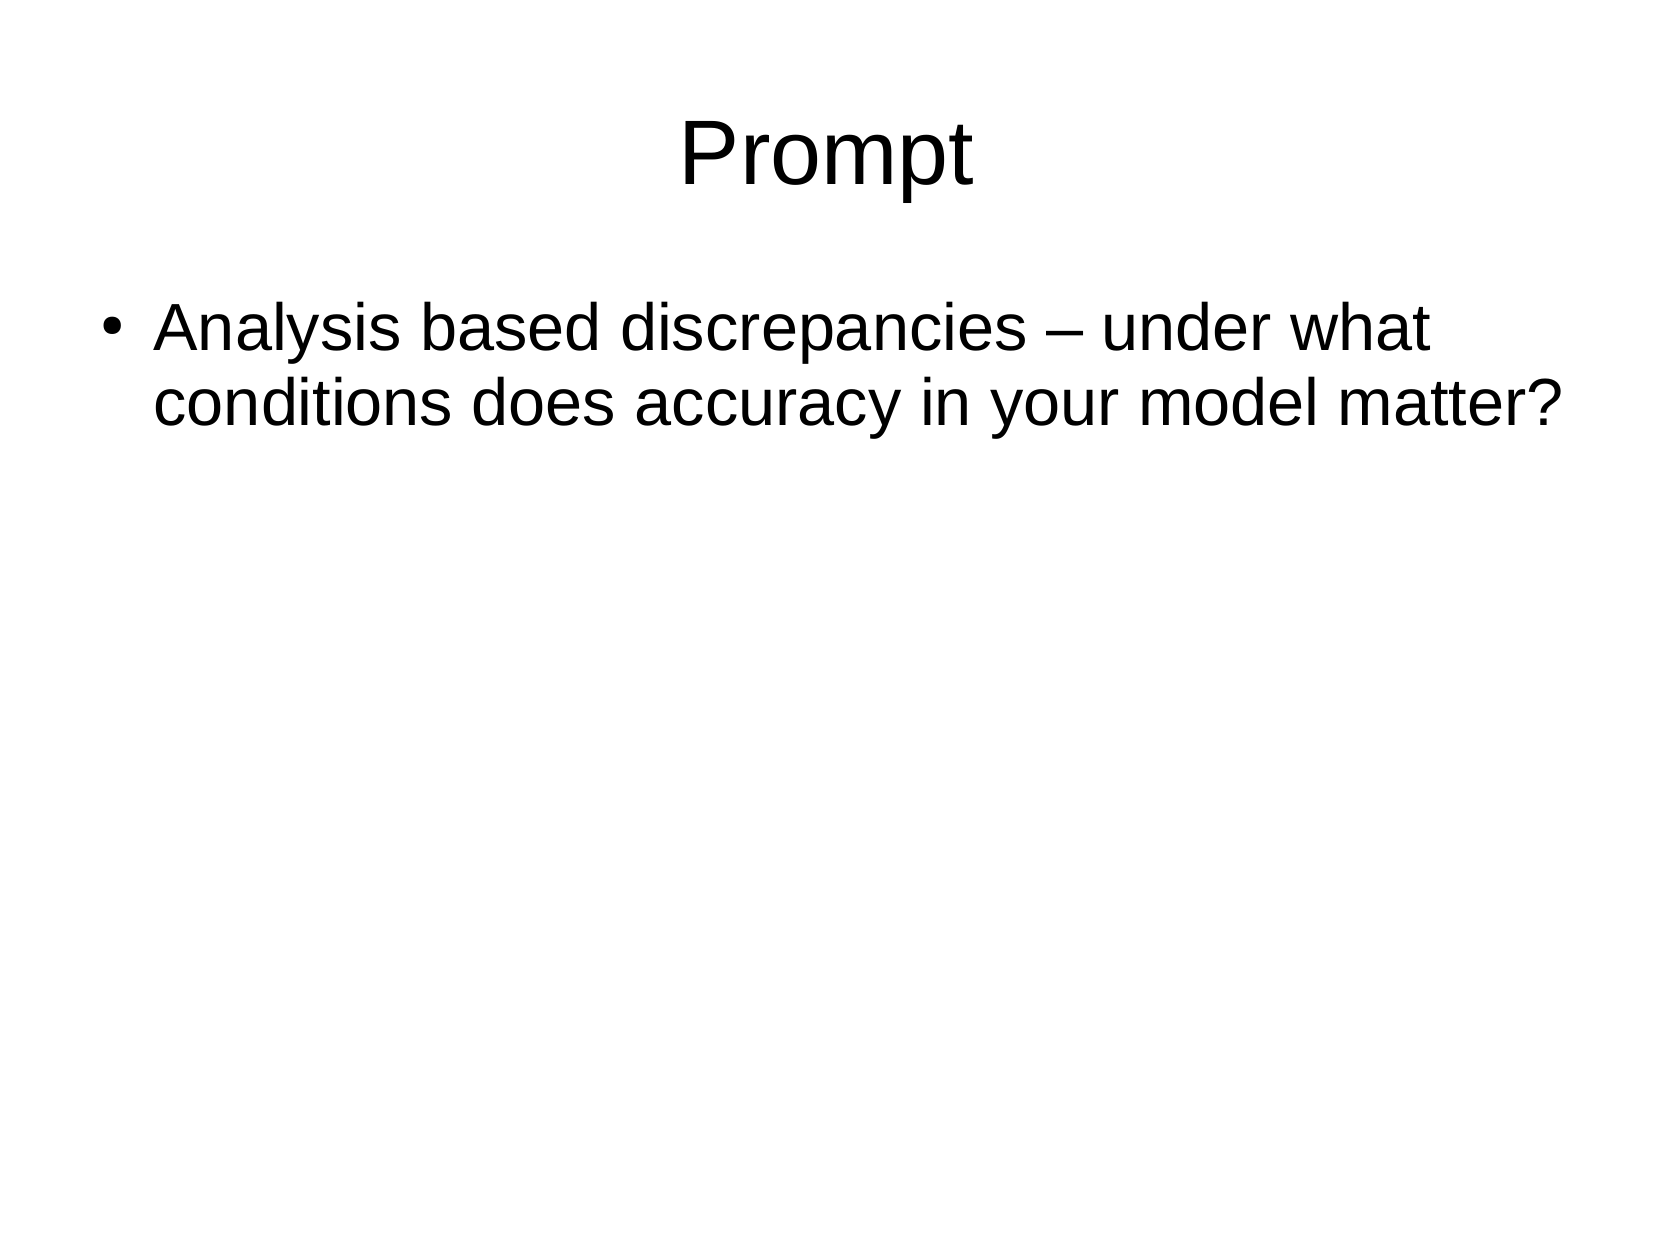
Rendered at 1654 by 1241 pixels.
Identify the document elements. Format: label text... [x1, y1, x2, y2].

title Prompt [82, 49, 1571, 257]
list Analysis based discrepancies – under what conditions does accuracy in your model matter? [82, 290, 1571, 1010]
